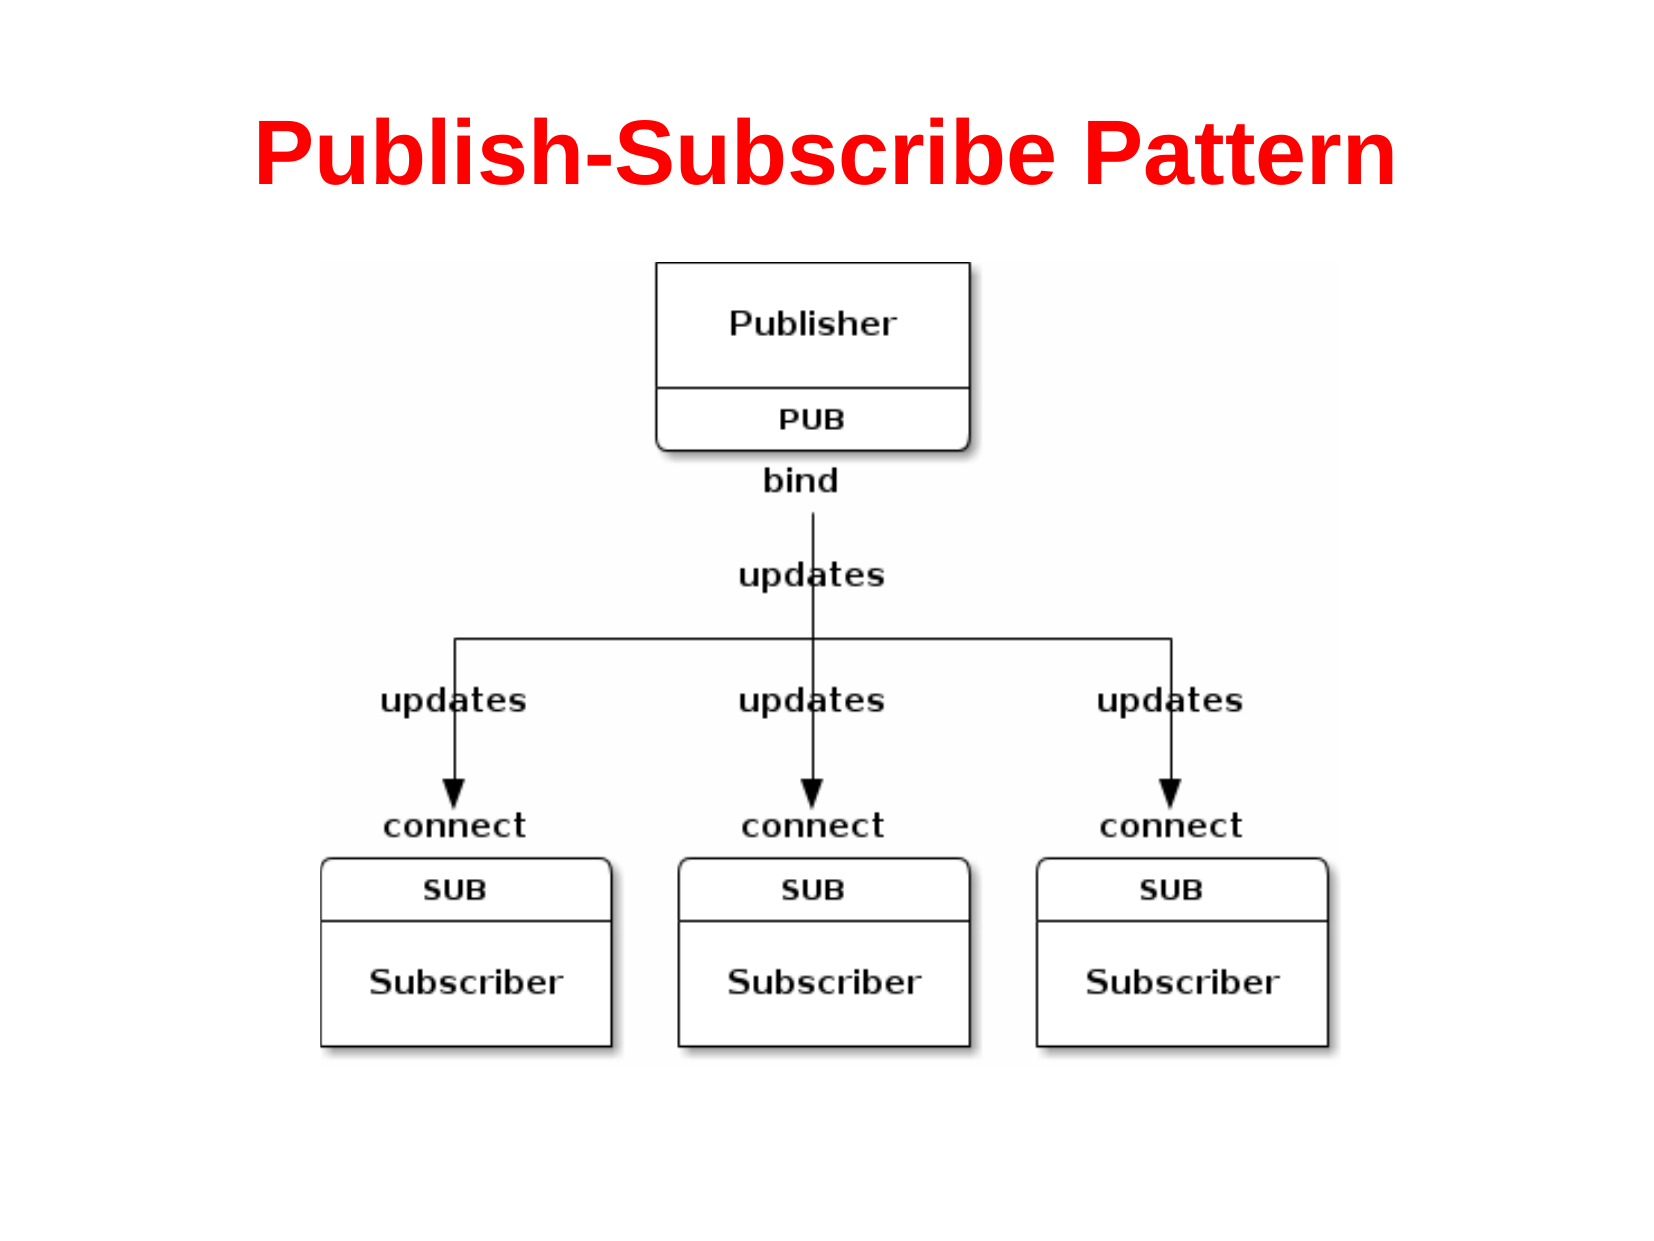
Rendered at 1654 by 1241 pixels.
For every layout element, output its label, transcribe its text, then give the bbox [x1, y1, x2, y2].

title Publish-Subscribe Pattern [82, 49, 1571, 257]
picture [320, 262, 1341, 1068]
